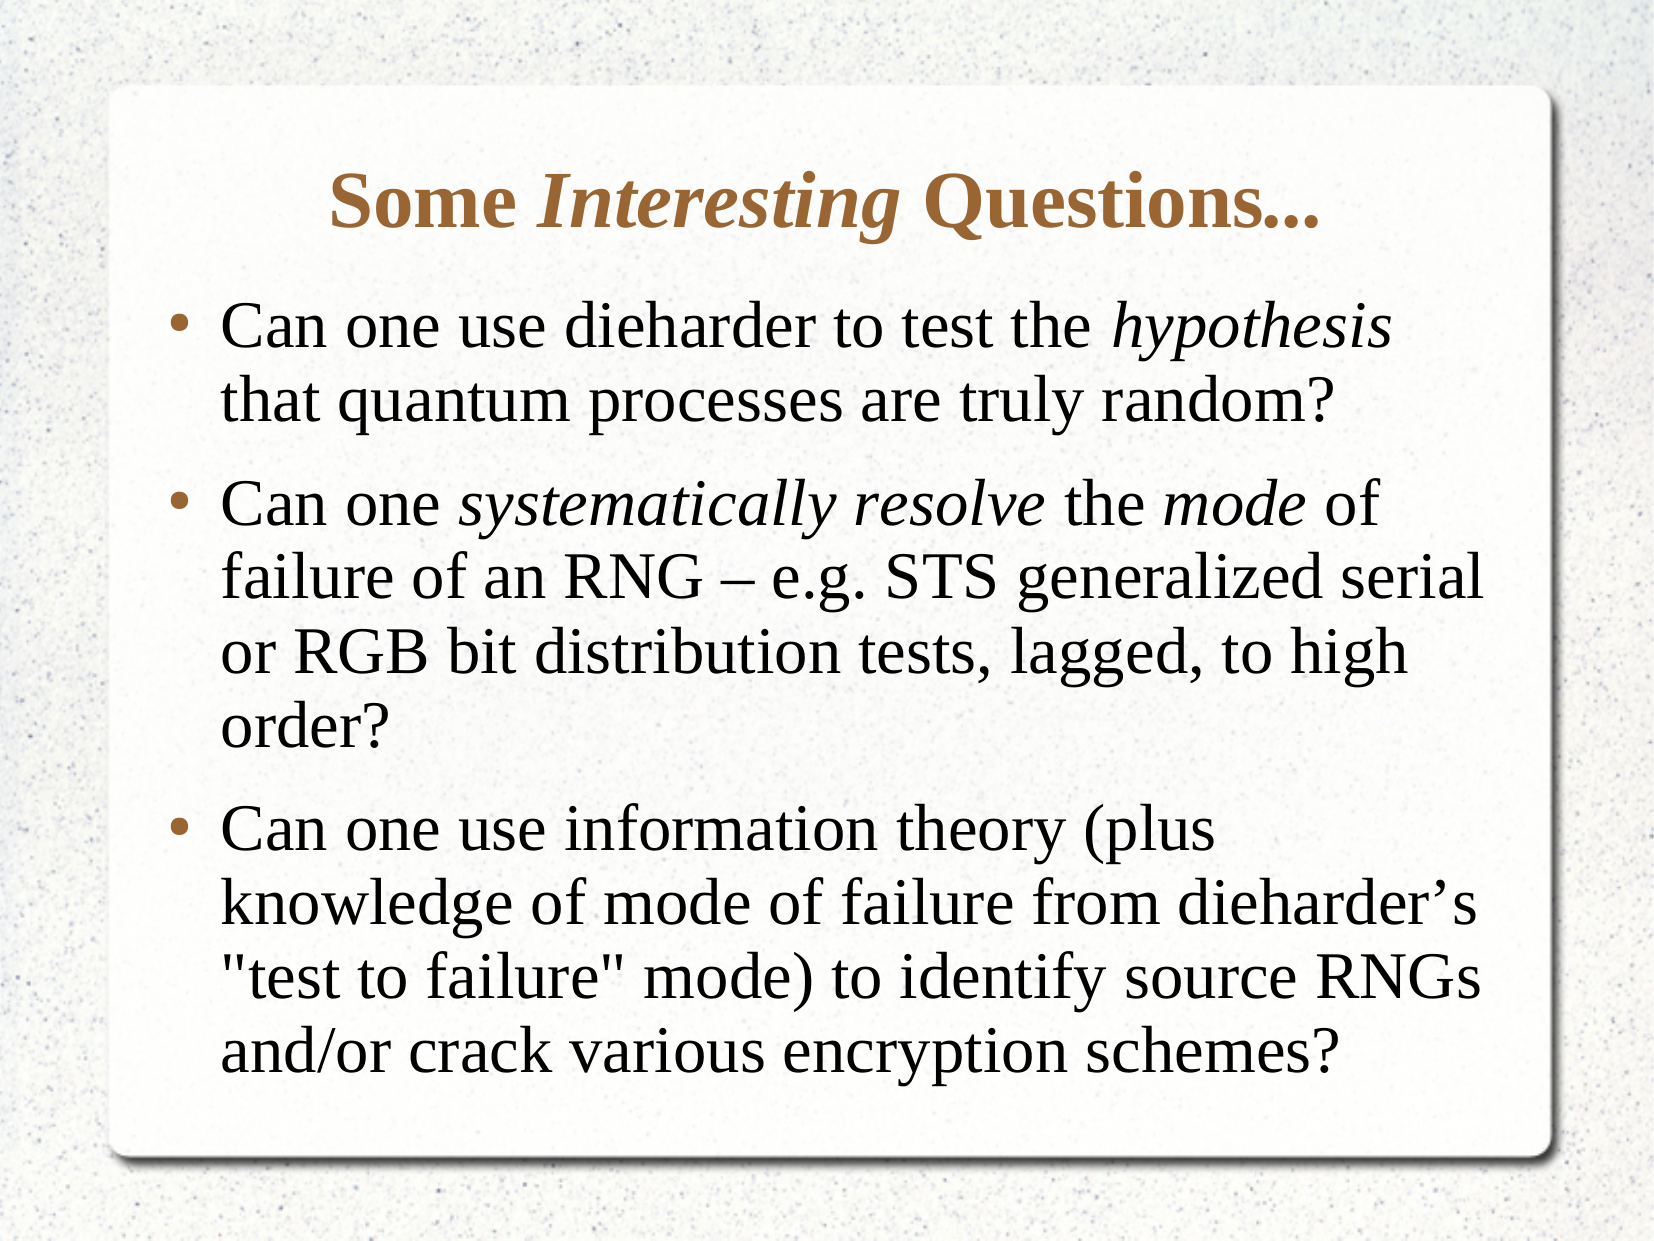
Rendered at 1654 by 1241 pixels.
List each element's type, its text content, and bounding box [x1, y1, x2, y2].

picture [0, 0, 1654, 1241]
title Some Interesting Questions... [118, 96, 1536, 304]
list Can one use dieharder to test the hypothesis that quantum processes are truly random? Can one systematically resolve the mode of failure of an RNG – e.g. STS generalized serial or RGB bit distribution tests, lagged, to high order? Can one use information theory (plus knowledge of mode of failure from dieharder’s "test to failure" mode) to identify source RNGs and/or crack various encryption schemes? [150, 287, 1509, 1088]
